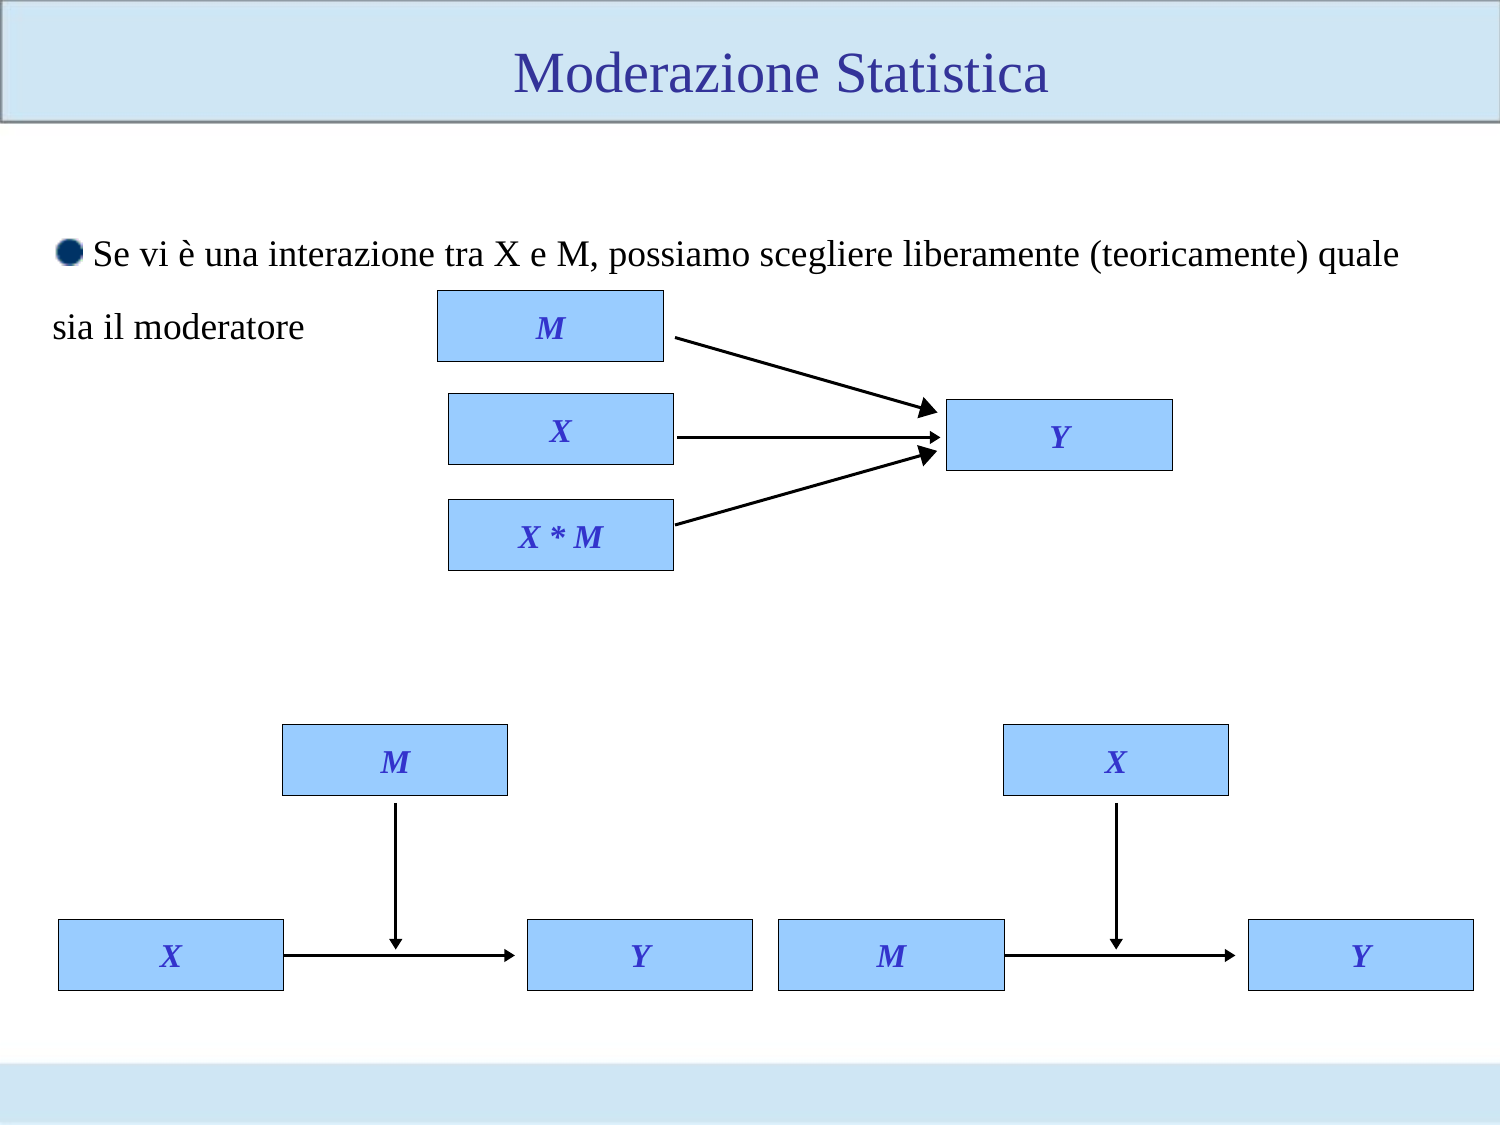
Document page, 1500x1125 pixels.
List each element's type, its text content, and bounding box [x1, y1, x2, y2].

text_box X * M [448, 499, 674, 571]
text_box X [448, 393, 674, 465]
text_box Y [527, 919, 753, 991]
text_box Y [946, 399, 1173, 471]
title Moderazione Statistica [249, 21, 1313, 117]
picture [0, 0, 1500, 1125]
text_box X [1003, 724, 1229, 796]
text_box M [778, 919, 1005, 991]
text_box Y [1248, 919, 1474, 991]
text_box Se vi è una interazione tra X e M, possiamo scegliere liberamente (teoricamente) quale sia il moderatore [37, 187, 1463, 355]
text_box M [437, 290, 664, 362]
text_box X [58, 919, 284, 991]
text_box M [282, 724, 508, 796]
